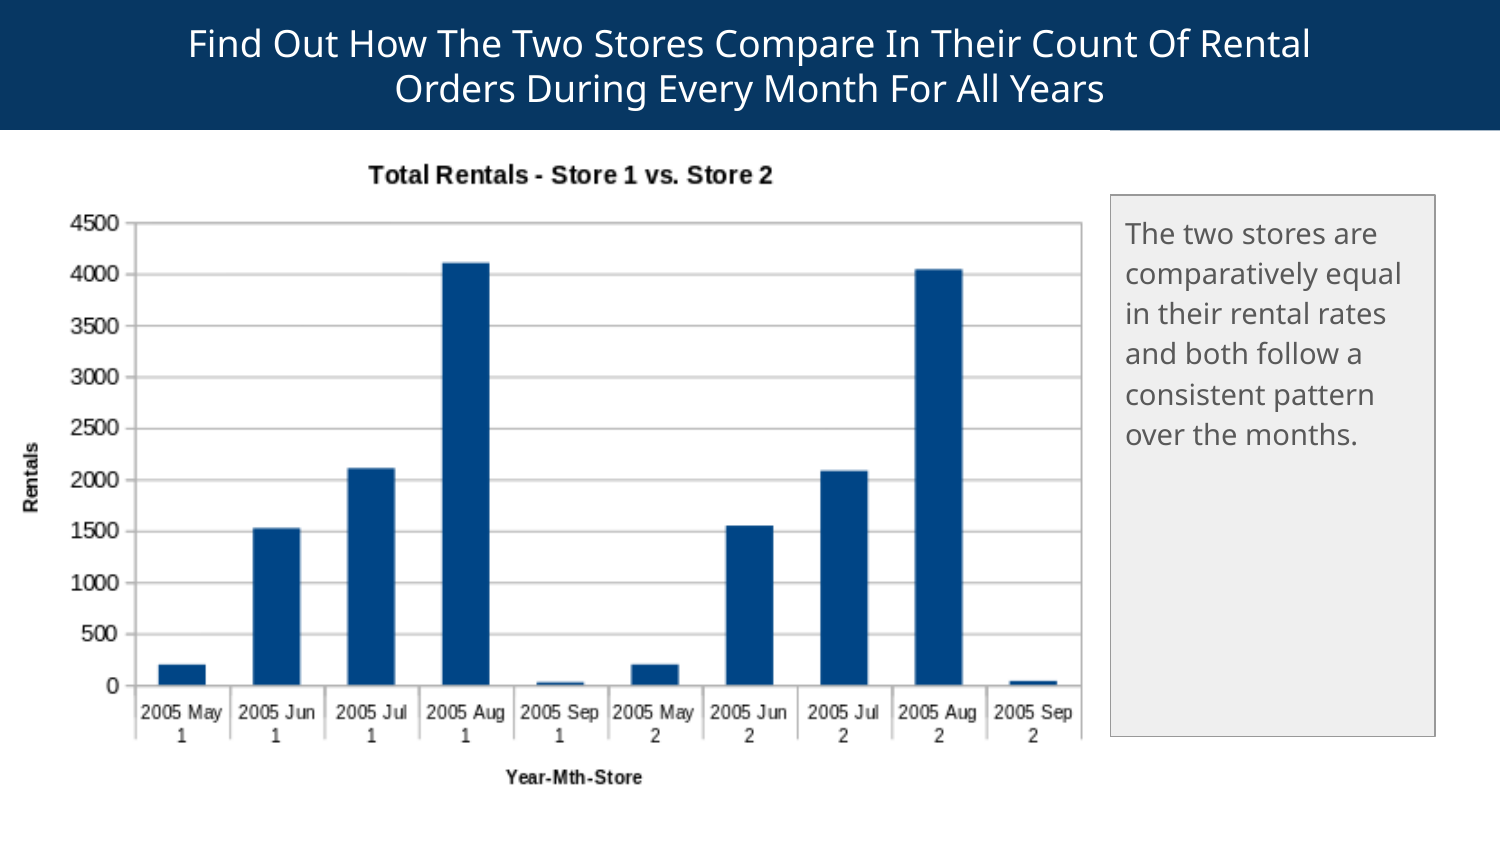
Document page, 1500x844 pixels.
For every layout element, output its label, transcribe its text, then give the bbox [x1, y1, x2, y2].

picture [0, 130, 1111, 808]
title Find Out How The Two Stores Compare In Their Count Of Rental Orders During Every Month For All Years [0, 0, 1500, 131]
list The two stores are comparatively equal in their rental rates and both follow a consistent pattern over the months. [1111, 195, 1436, 737]
